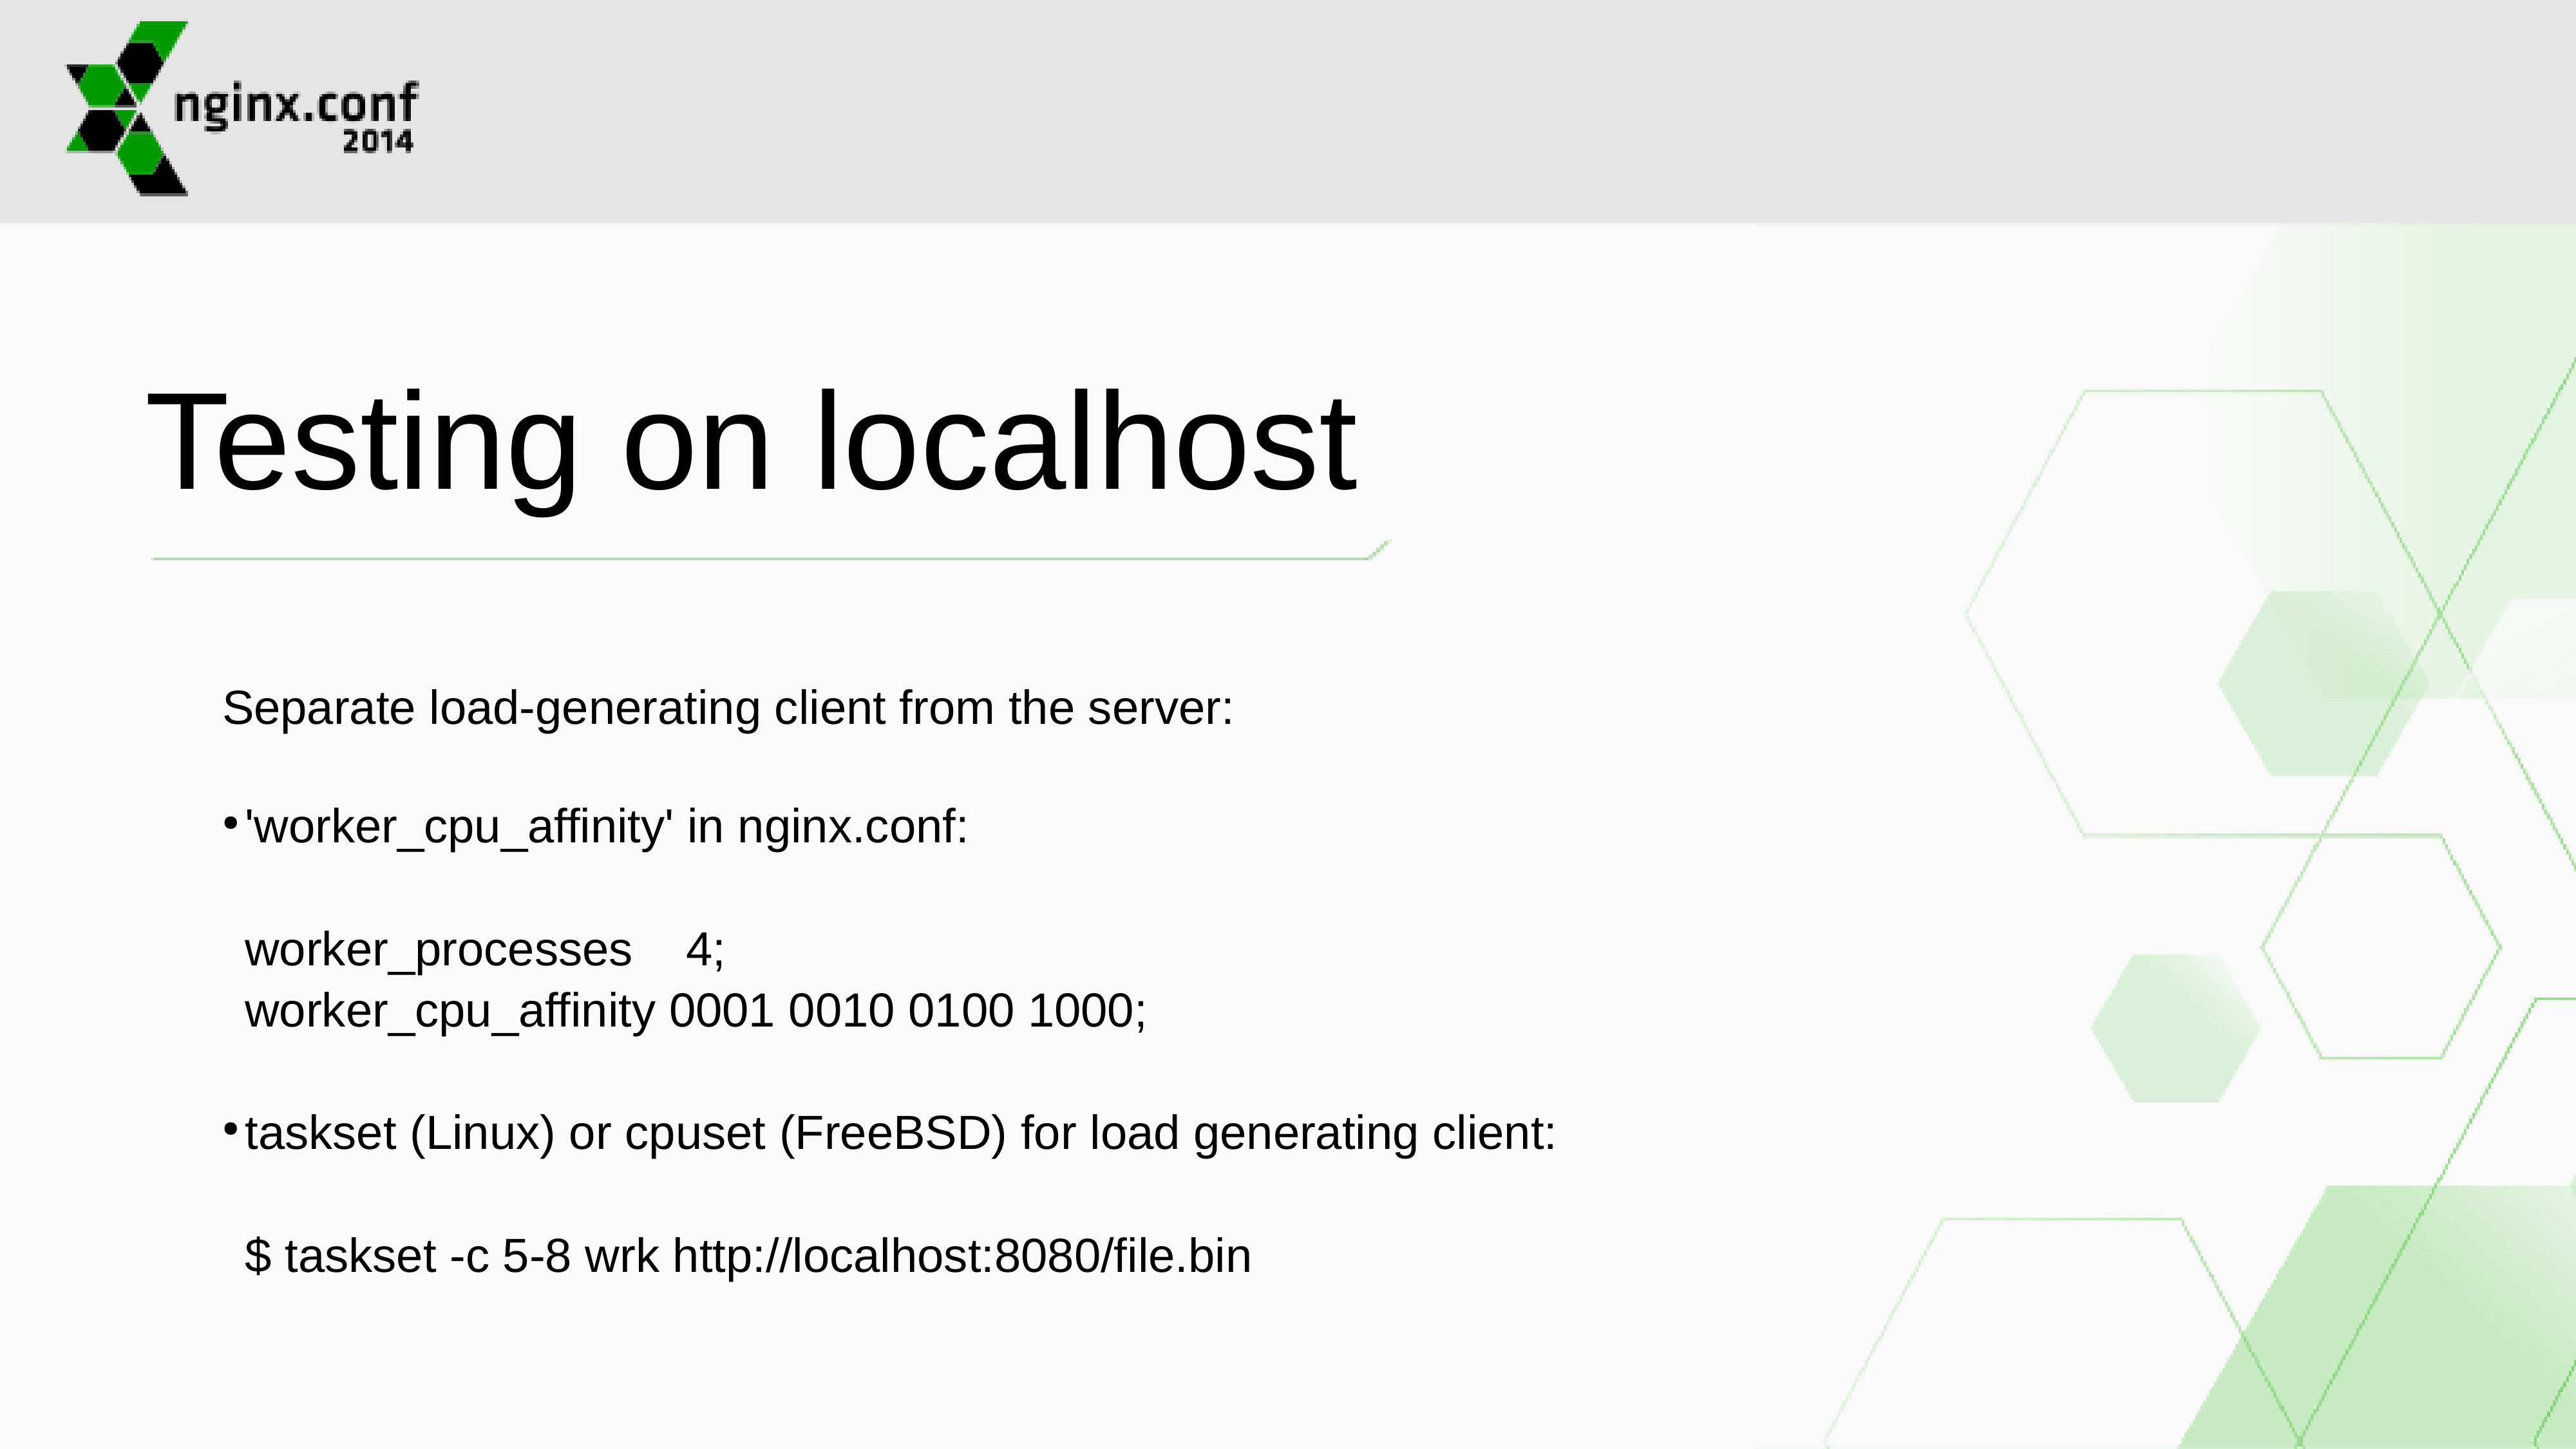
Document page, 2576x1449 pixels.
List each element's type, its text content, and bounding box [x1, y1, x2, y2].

list Separate load-generating client from the server: 'worker_cpu_affinity' in nginx.conf: worker_processes 4; worker_cpu_affinity 0001 0010 0100 1000; taskset (Linux) or cpuset (FreeBSD) for load generating client: $ taskset -c 5-8 wrk http://localhost:8080/file.bin [222, 676, 1734, 1068]
picture [0, 0, 2576, 1449]
title Testing on localhost [145, 350, 1700, 584]
